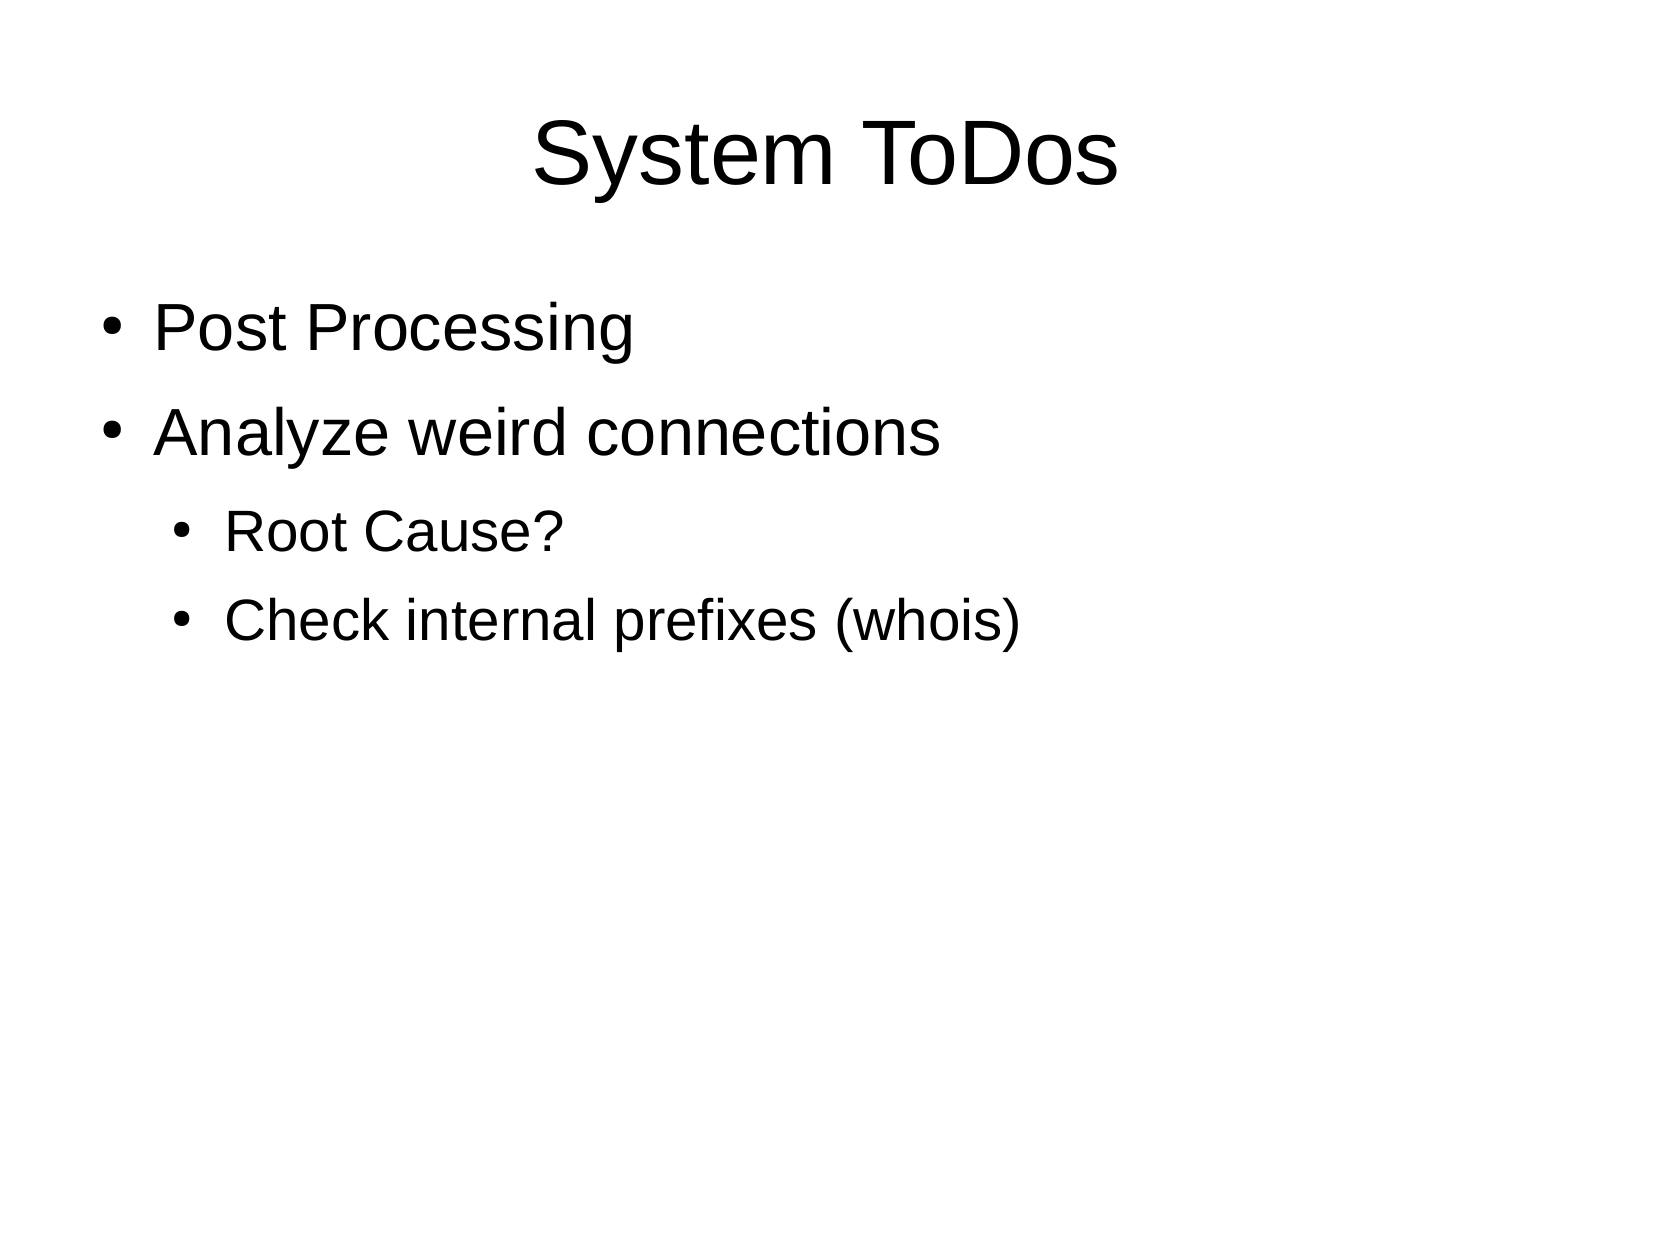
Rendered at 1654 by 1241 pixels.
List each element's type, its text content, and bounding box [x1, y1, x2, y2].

title System ToDos [82, 56, 1571, 250]
list Post Processing Analyze weird connections Root Cause? Check internal prefixes (whois) [82, 290, 1571, 1109]
